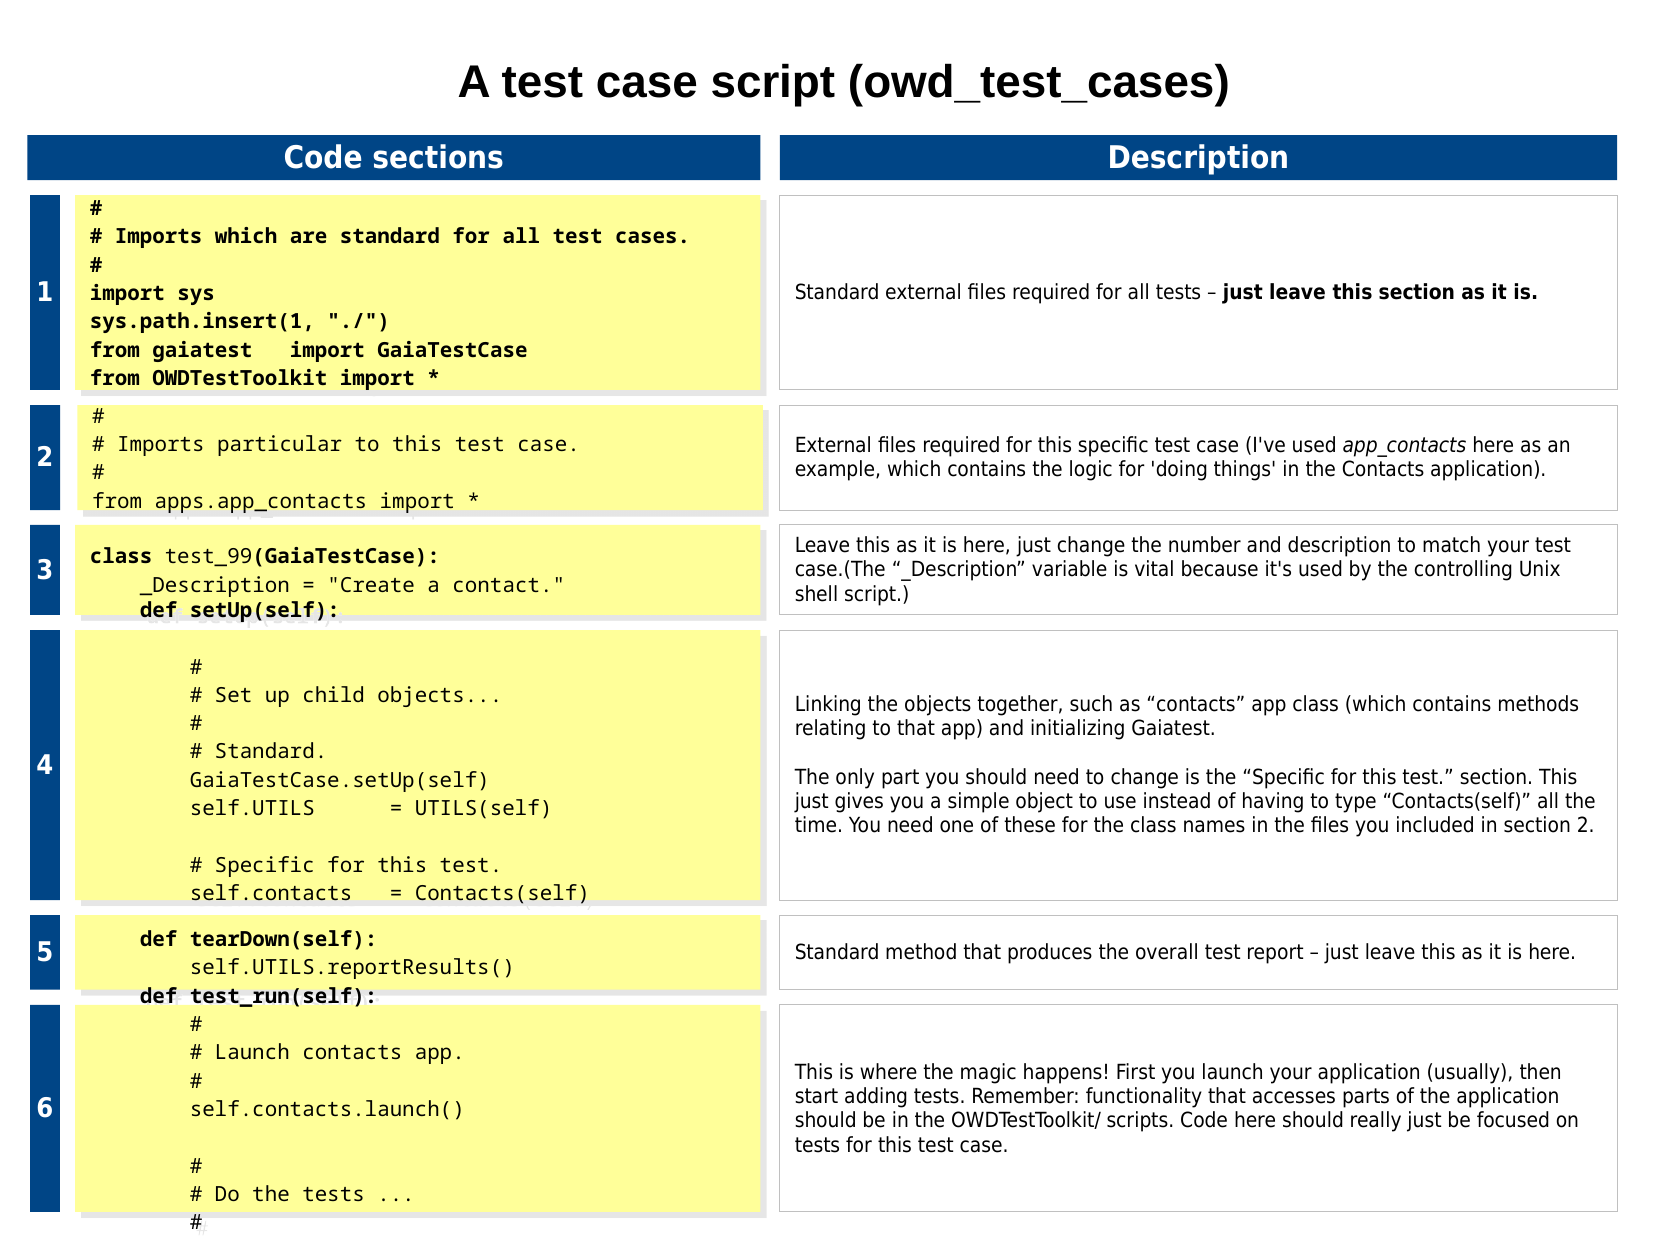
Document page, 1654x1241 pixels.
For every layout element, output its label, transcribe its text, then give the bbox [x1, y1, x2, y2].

text_box 1 [30, 195, 60, 390]
text_box Linking the objects together, such as “contacts” app class (which contains methods relating to that app) and initializing Gaiatest. The only part you should need to change is the “Specific for this test.” section. This just gives you a simple object to use instead of having to type “Contacts(self)” all the time. You need one of these for the class names in the files you included in section 2. [779, 630, 1618, 901]
text_box 6 [30, 1004, 60, 1212]
text_box def test_run(self): # # Launch contacts app. # self.contacts.launch() # # Do the tests ... # [75, 1004, 761, 1212]
text_box def tearDown(self): self.UTILS.reportResults() [75, 915, 761, 990]
text_box class test_99(GaiaTestCase): _Description = "Create a contact." [75, 524, 761, 615]
text_box Description [779, 135, 1618, 181]
text_box # # Imports which are standard for all test cases. # import sys sys.path.insert(1, "./") from gaiatest import GaiaTestCase from OWDTestToolkit import * [75, 195, 761, 390]
text_box # # Imports particular to this test case. # from apps.app_contacts import * [77, 405, 763, 511]
text_box Leave this as it is here, just change the number and description to match your test case.(The “_Description” variable is vital because it's used by the controlling Unix shell script.) [779, 524, 1618, 615]
text_box Standard external files required for all tests – just leave this section as it is. [779, 195, 1618, 390]
text_box 4 [30, 630, 60, 901]
text_box Code sections [27, 135, 761, 181]
text_box External files required for this specific test case (I've used app_contacts here as an example, which contains the logic for 'doing things' in the Contacts application). [779, 405, 1618, 511]
text_box 3 [30, 524, 60, 615]
text_box This is where the magic happens! First you launch your application (usually), then start adding tests. Remember: functionality that accesses parts of the application should be in the OWDTestToolkit/ scripts. Code here should really just be focused on tests for this test case. [779, 1004, 1618, 1212]
text_box def setUp(self): # # Set up child objects... # # Standard. GaiaTestCase.setUp(self) self.UTILS = UTILS(self) # Specific for this test. self.contacts = Contacts(self) [75, 630, 761, 901]
text_box 5 [30, 915, 60, 990]
text_box A test case script (owd_test_cases) [442, 48, 1246, 115]
text_box Standard method that produces the overall test report – just leave this as it is here. [779, 915, 1618, 990]
text_box 2 [30, 405, 61, 511]
